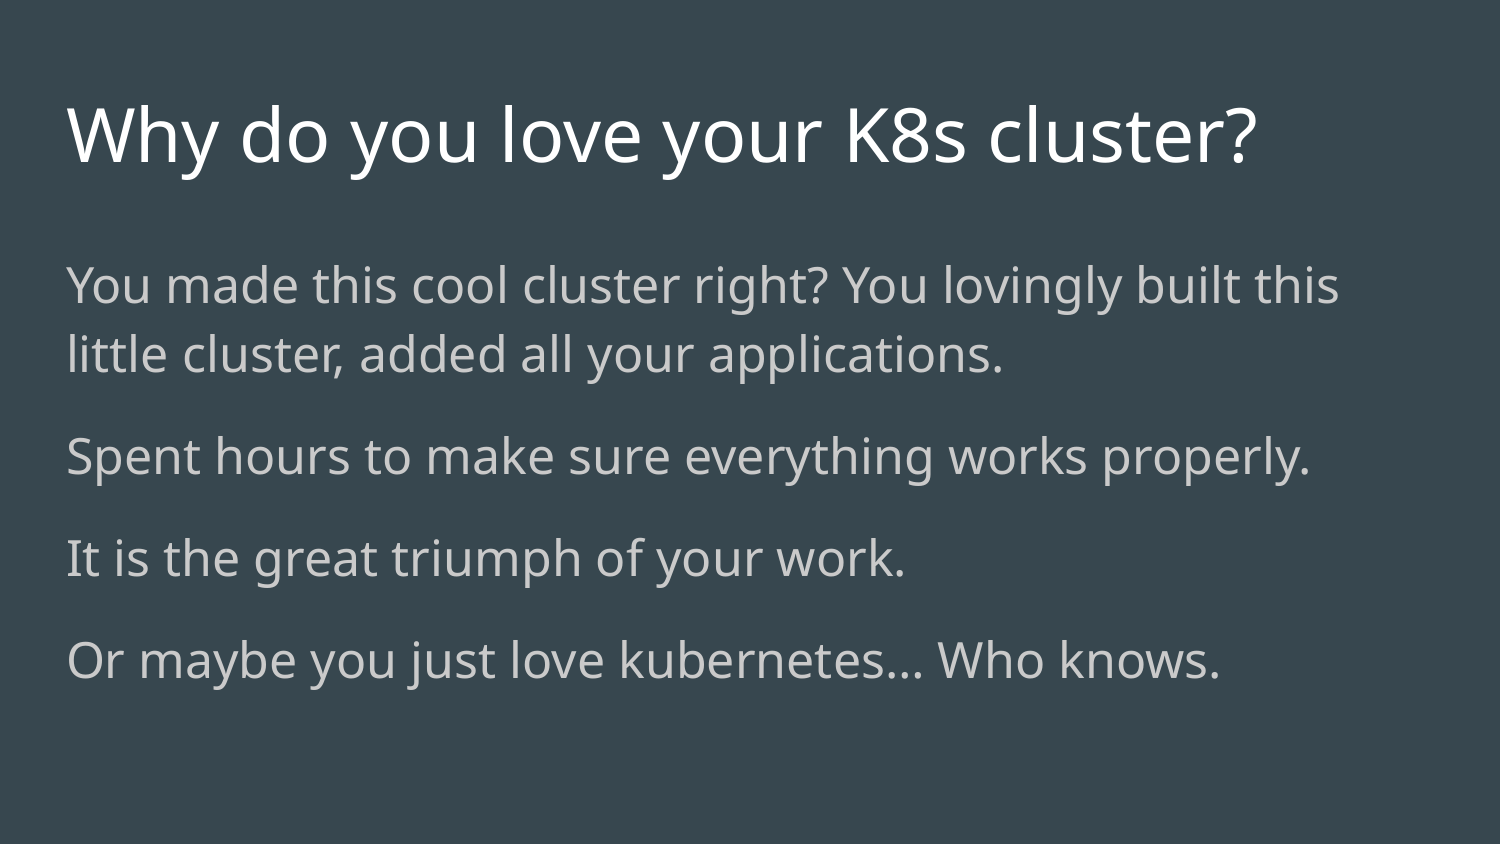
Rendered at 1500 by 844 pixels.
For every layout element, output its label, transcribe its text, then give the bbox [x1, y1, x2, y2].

list You made this cool cluster right? You lovingly built this little cluster, added all your applications. Spent hours to make sure everything works properly. It is the great triumph of your work. Or maybe you just love kubernetes… Who knows. [51, 229, 1449, 750]
title Why do you love your K8s cluster? [51, 72, 1449, 167]
